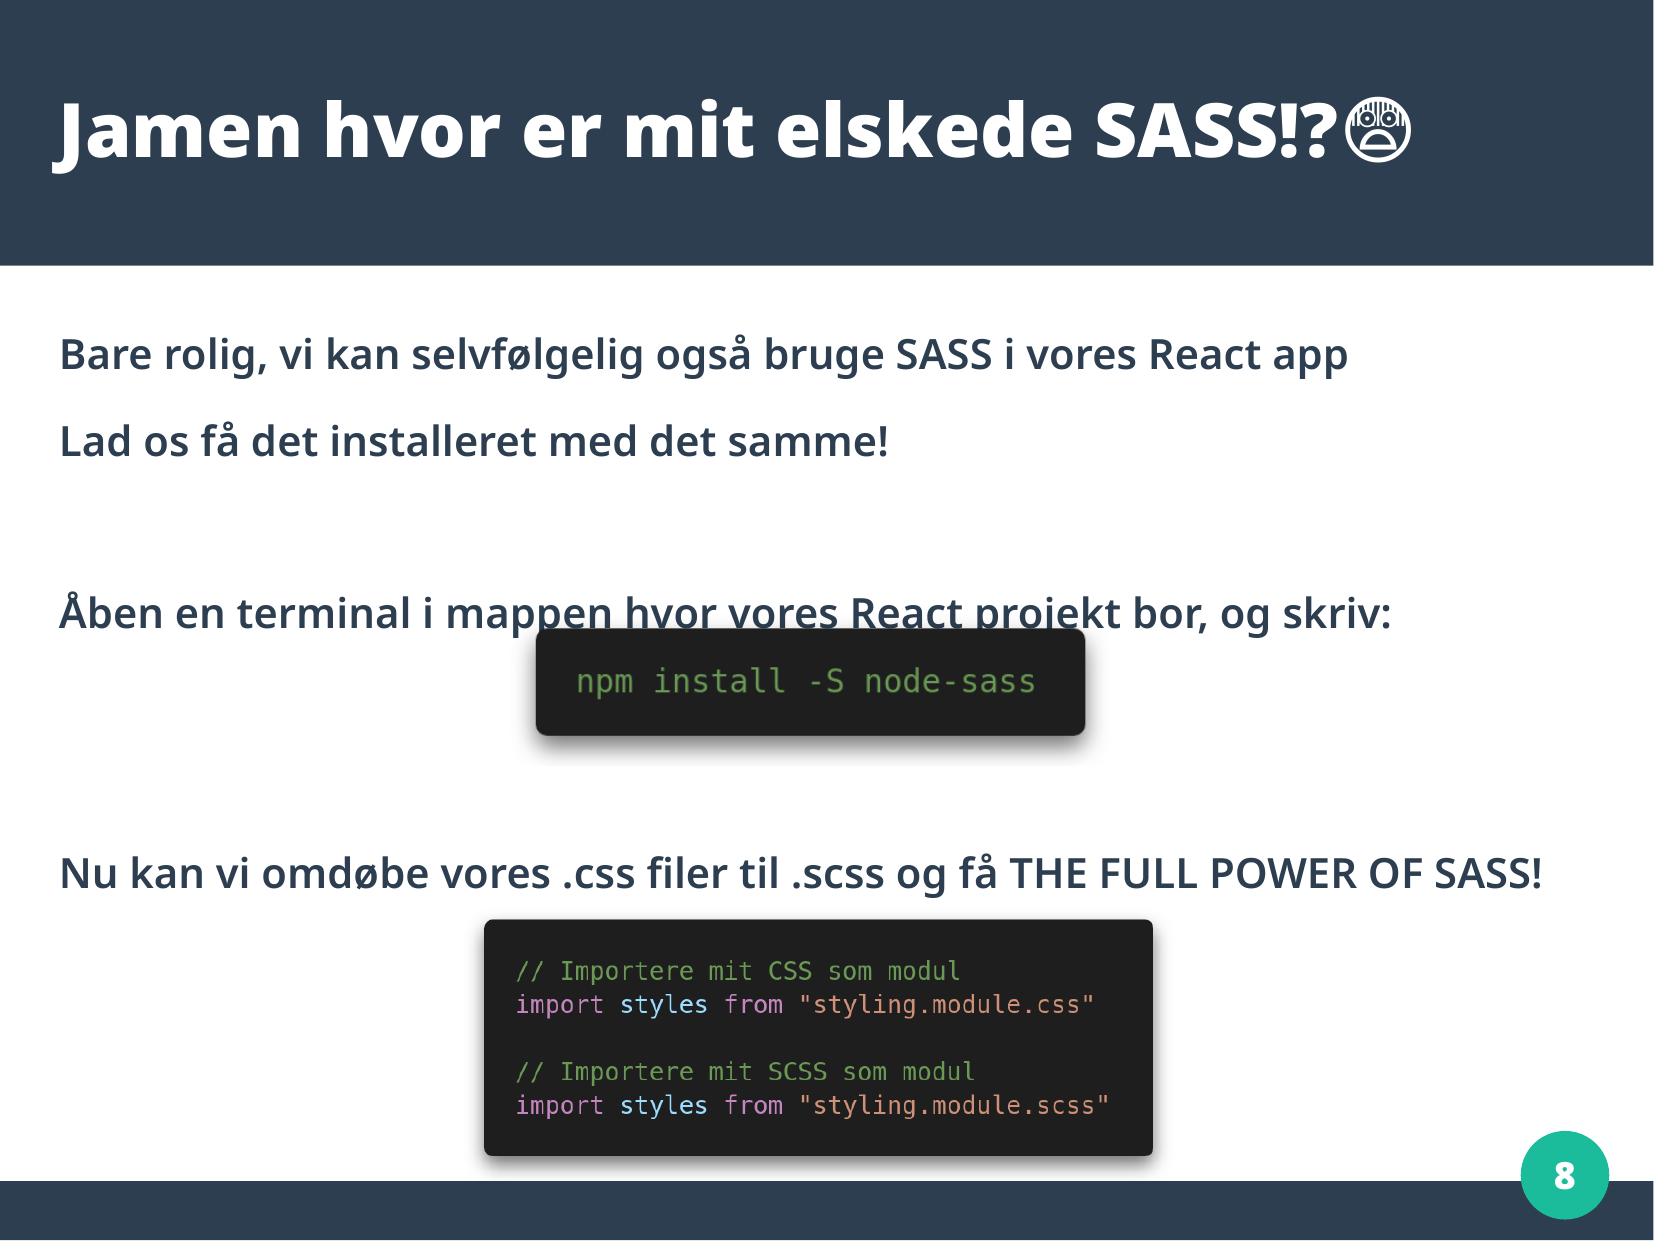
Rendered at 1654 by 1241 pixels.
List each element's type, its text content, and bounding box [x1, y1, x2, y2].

picture [507, 602, 1111, 766]
title Jamen hvor er mit elskede SASS!?😨 [59, 49, 1595, 207]
list Bare rolig, vi kan selvfølgelig også bruge SASS i vores React app Lad os få det installeret med det samme! Åben en terminal i mappen hvor vores React projekt bor, og skriv: Nu kan vi omdøbe vores .css filer til .scss og få THE FULL POWER OF SASS! [59, 324, 1595, 1152]
picture [460, 893, 1182, 1187]
